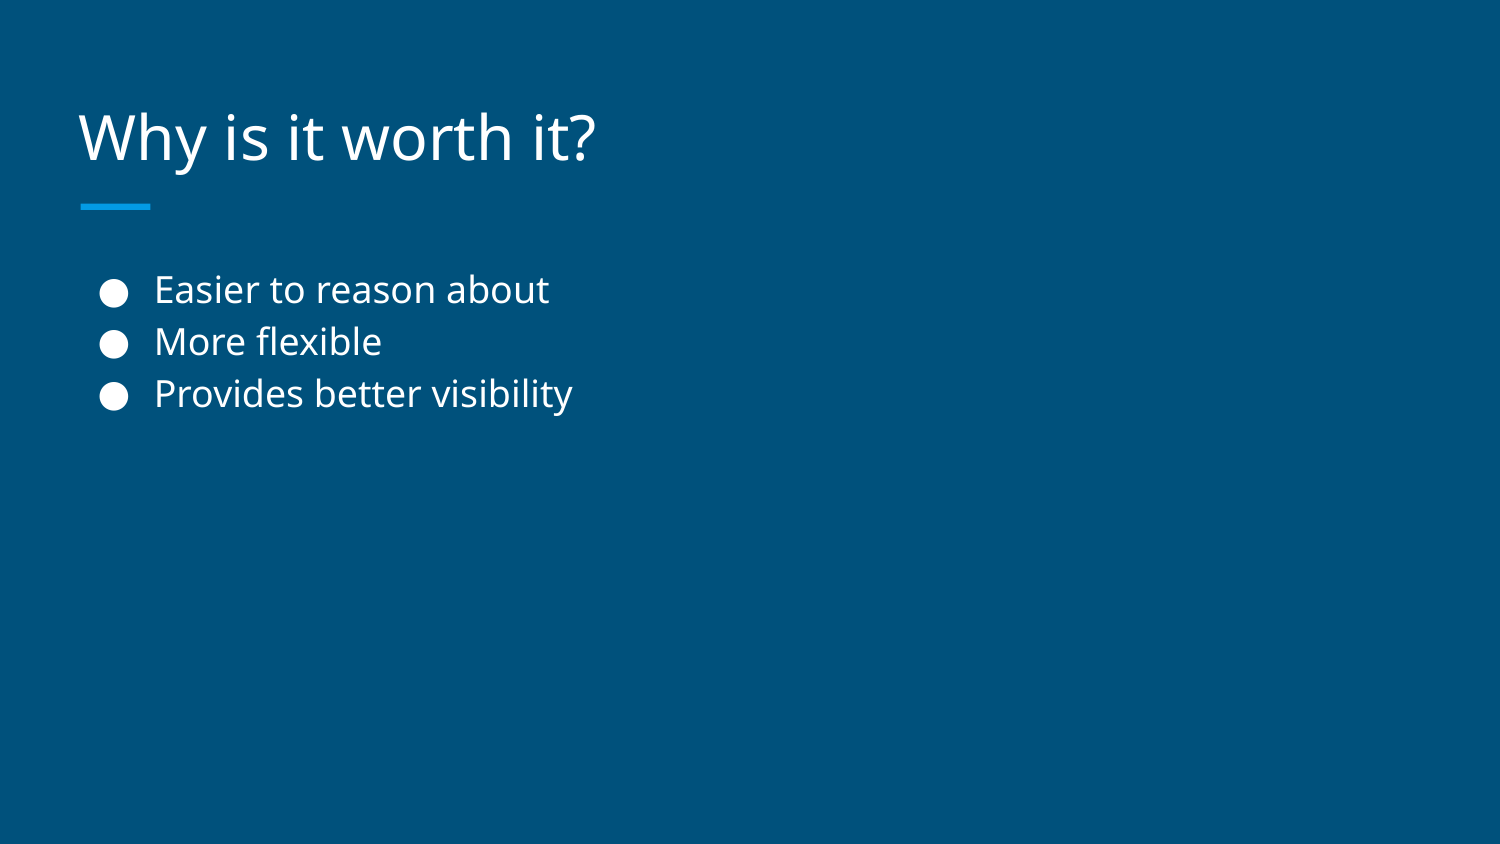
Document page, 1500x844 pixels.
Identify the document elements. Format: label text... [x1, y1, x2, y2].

title Why is it worth it? [63, 75, 1437, 188]
list Easier to reason about More flexible Provides better visibility [63, 244, 1437, 750]
